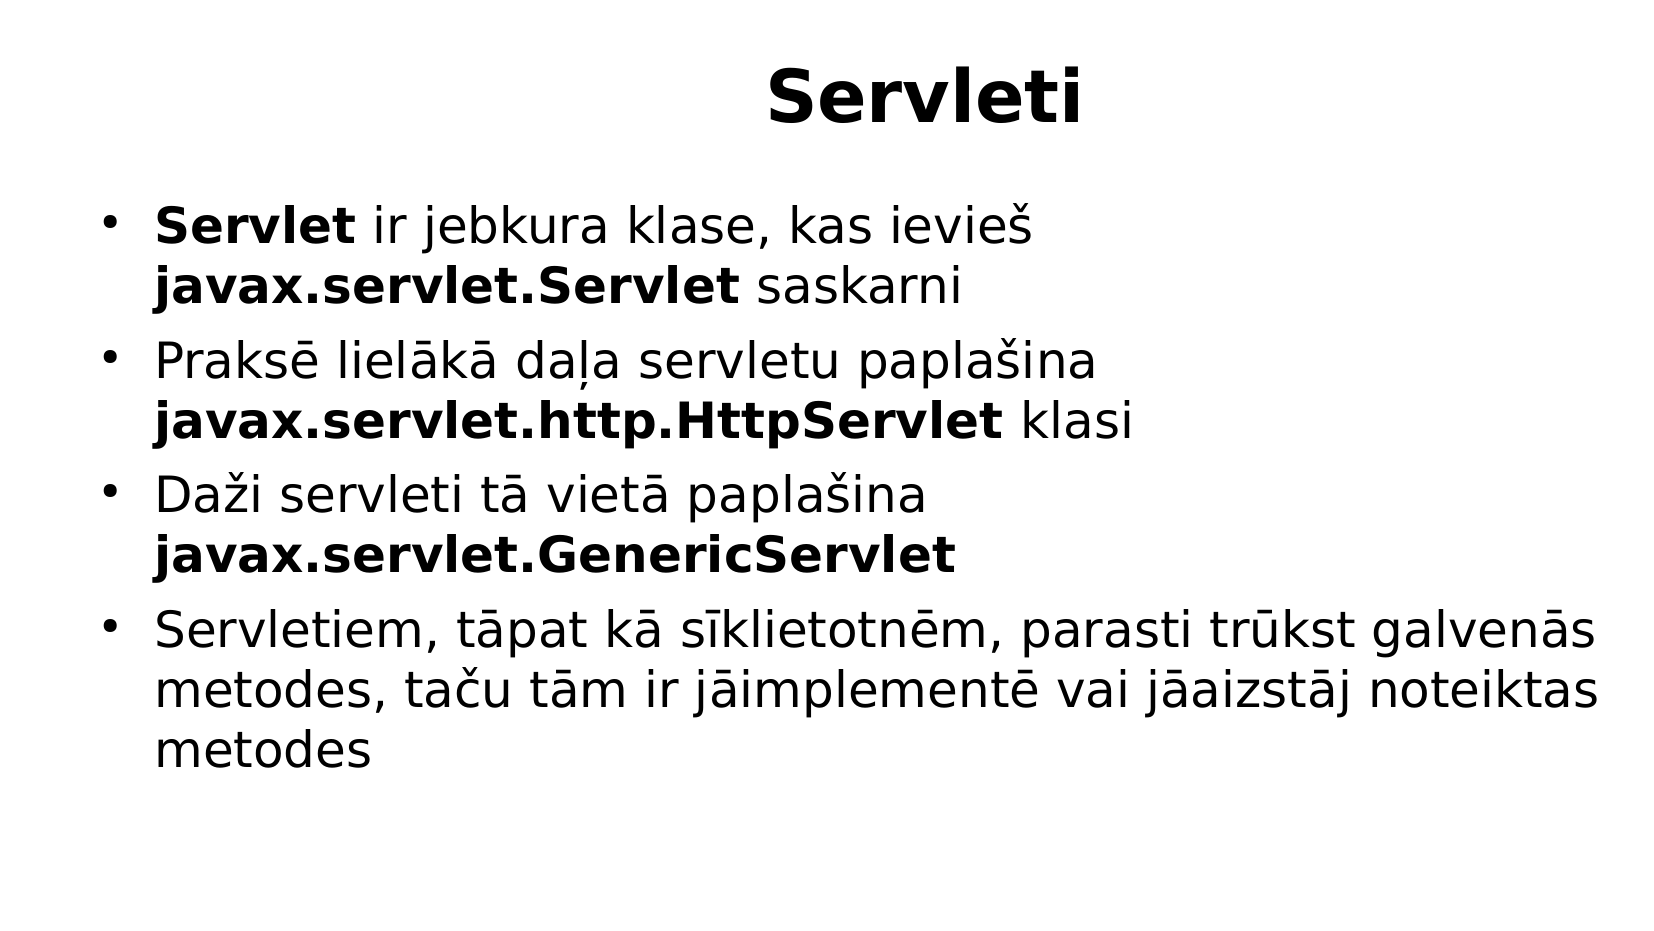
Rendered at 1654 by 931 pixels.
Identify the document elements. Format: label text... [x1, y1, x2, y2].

title Servleti [220, 31, 1630, 145]
list Servlet ir jebkura klase, kas ievieš javax.servlet.Servlet saskarni Praksē lielākā daļa servletu paplašina javax.servlet.http.HttpServlet klasi Daži servleti tā vietā paplašina javax.servlet.GenericServlet Servletiem, tāpat kā sīklietotnēm, parasti trūkst galvenās metodes, taču tām ir jāimplementē vai jāaizstāj noteiktas metodes [68, 185, 1620, 832]
